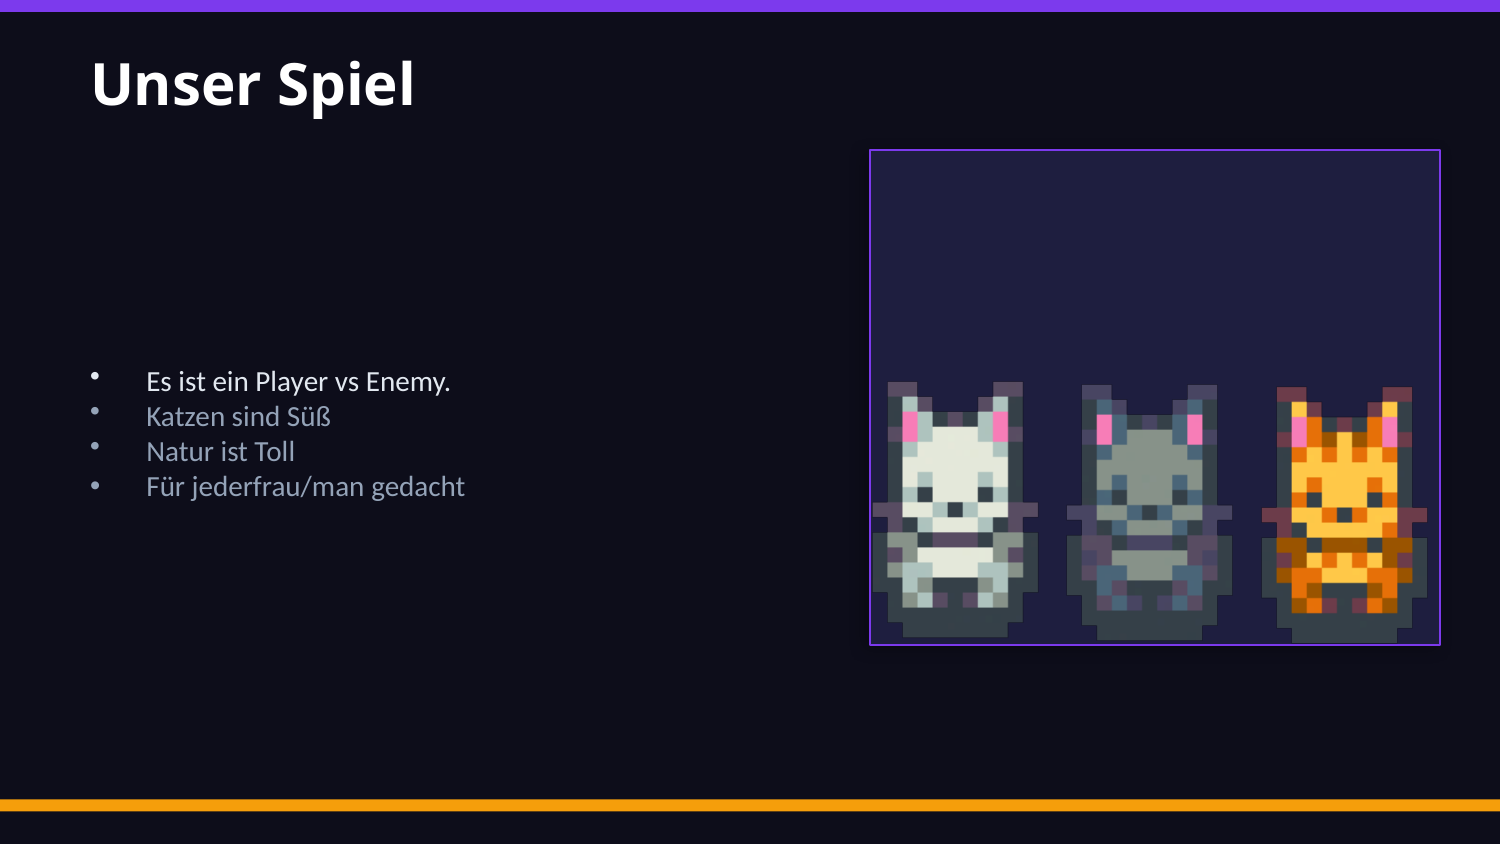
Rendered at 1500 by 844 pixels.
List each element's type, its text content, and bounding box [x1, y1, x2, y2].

text_box [0, 799, 390, 812]
text_box Es ist ein Player vs Enemy. Katzen sind Süß Natur ist Toll Für jederfrau/man gedacht [74, 164, 390, 735]
text_box Unser Spiel [74, 37, 1425, 128]
text_box [0, 0, 1500, 12]
picture [390, 77, 1500, 844]
